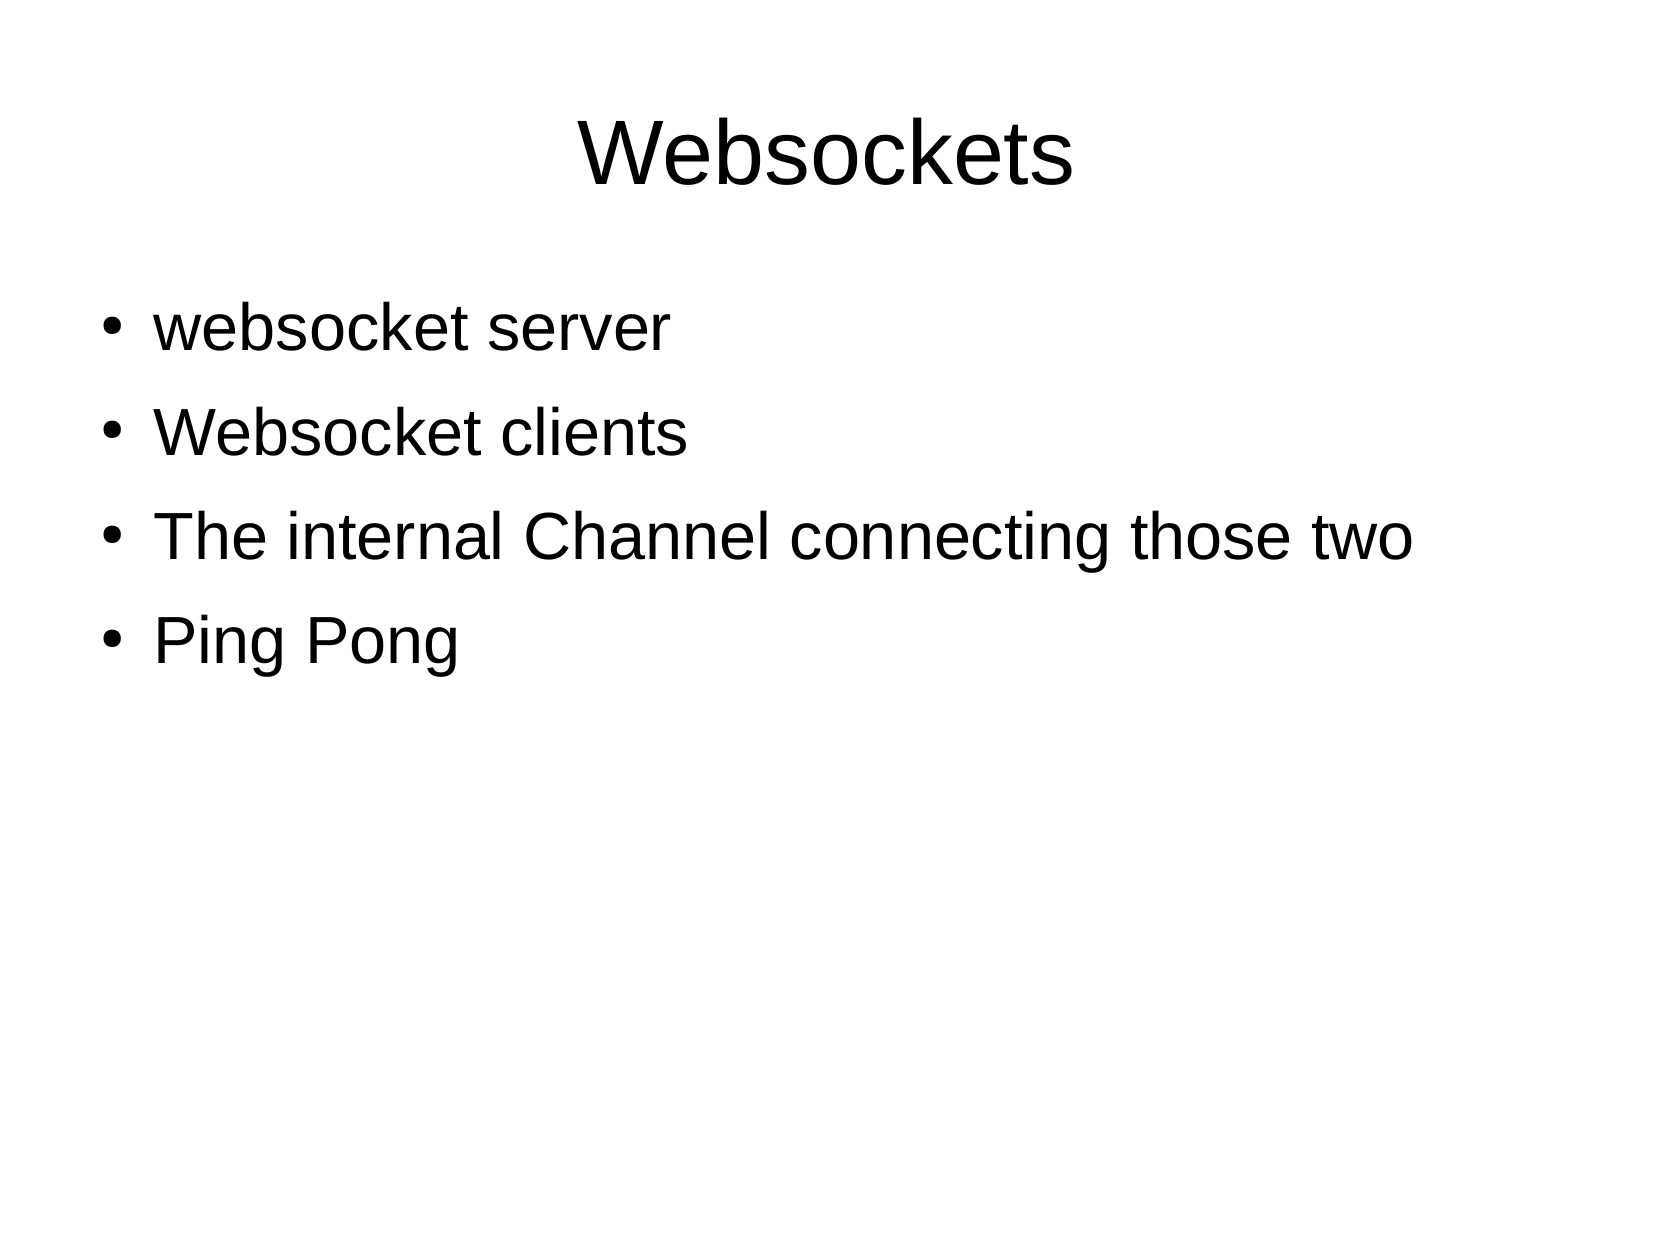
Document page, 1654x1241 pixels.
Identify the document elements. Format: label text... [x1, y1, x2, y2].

list websocket server Websocket clients The internal Channel connecting those two Ping Pong [82, 290, 1571, 1010]
title Websockets [82, 49, 1571, 257]
